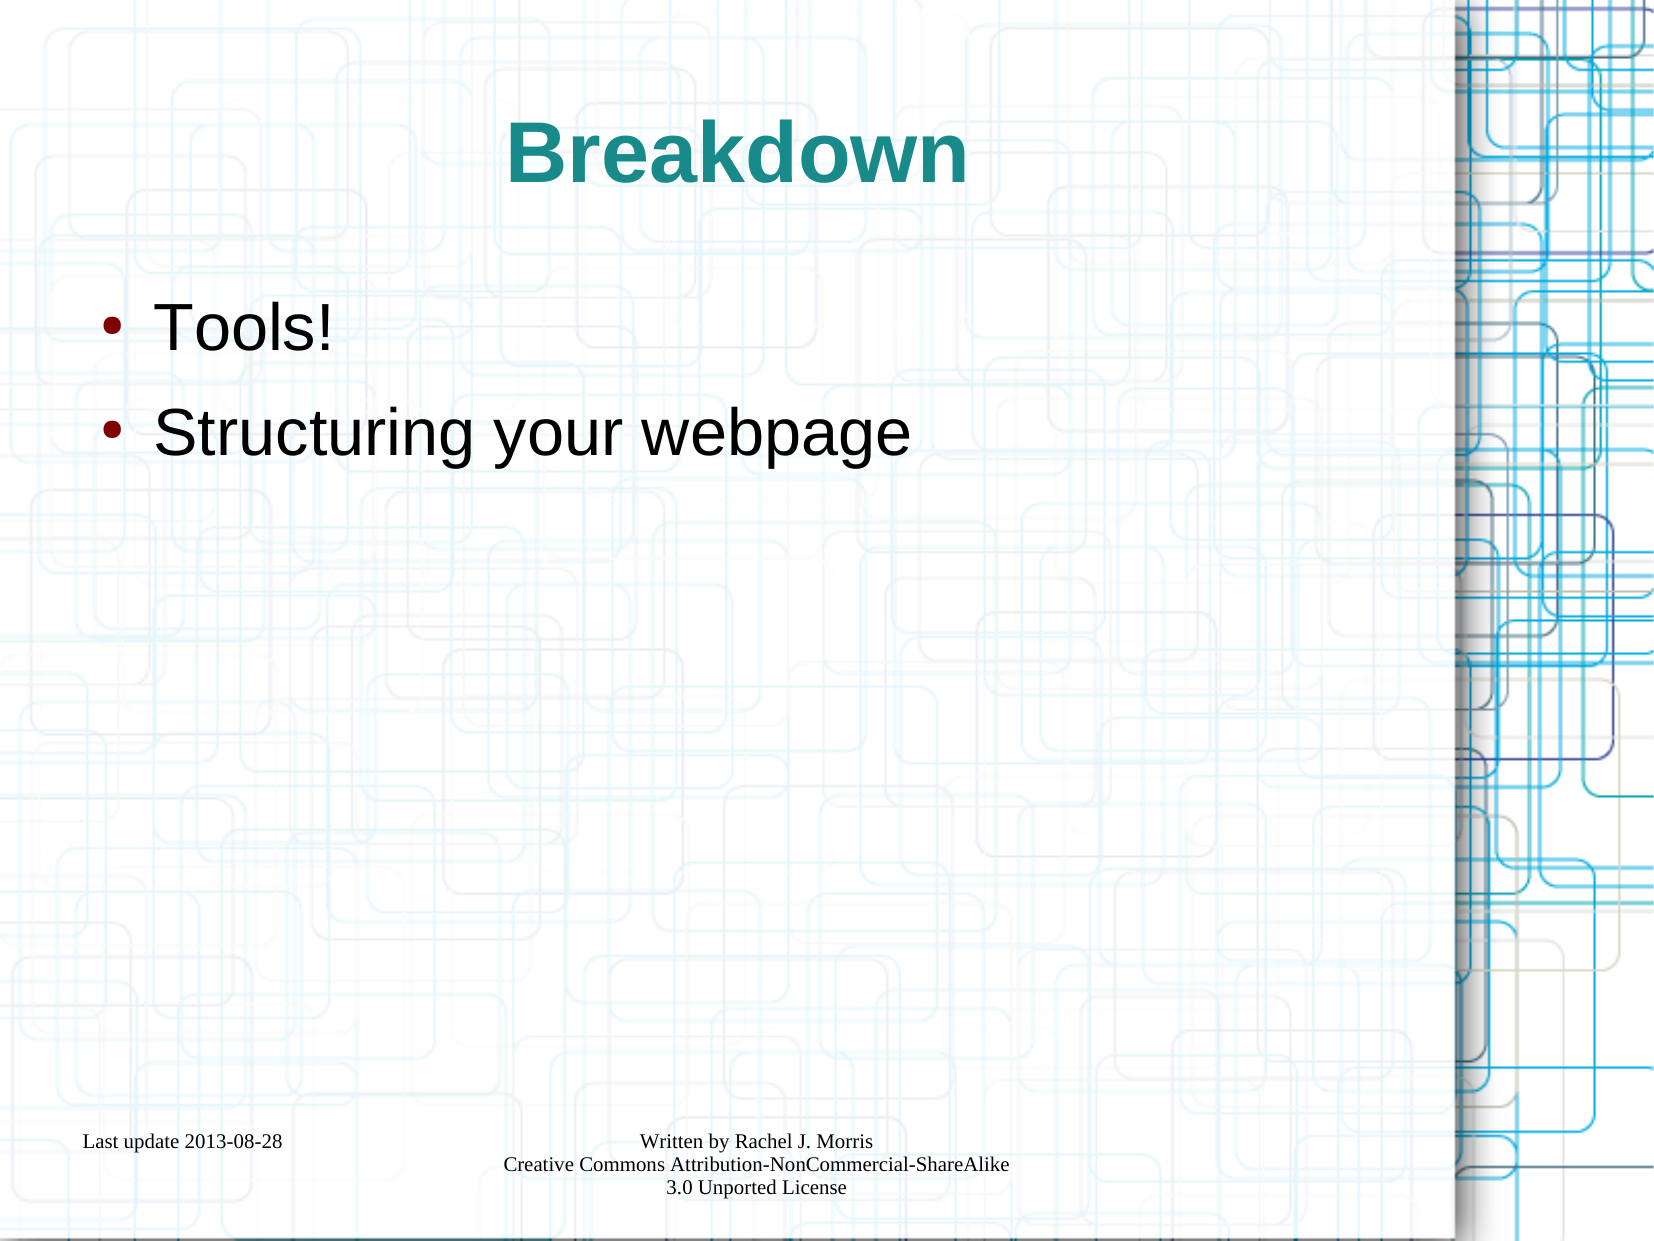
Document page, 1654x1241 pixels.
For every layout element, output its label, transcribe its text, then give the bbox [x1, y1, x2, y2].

title Breakdown [59, 49, 1418, 257]
list Tools! Structuring your webpage [82, 290, 1418, 1010]
picture [0, 0, 1654, 1241]
